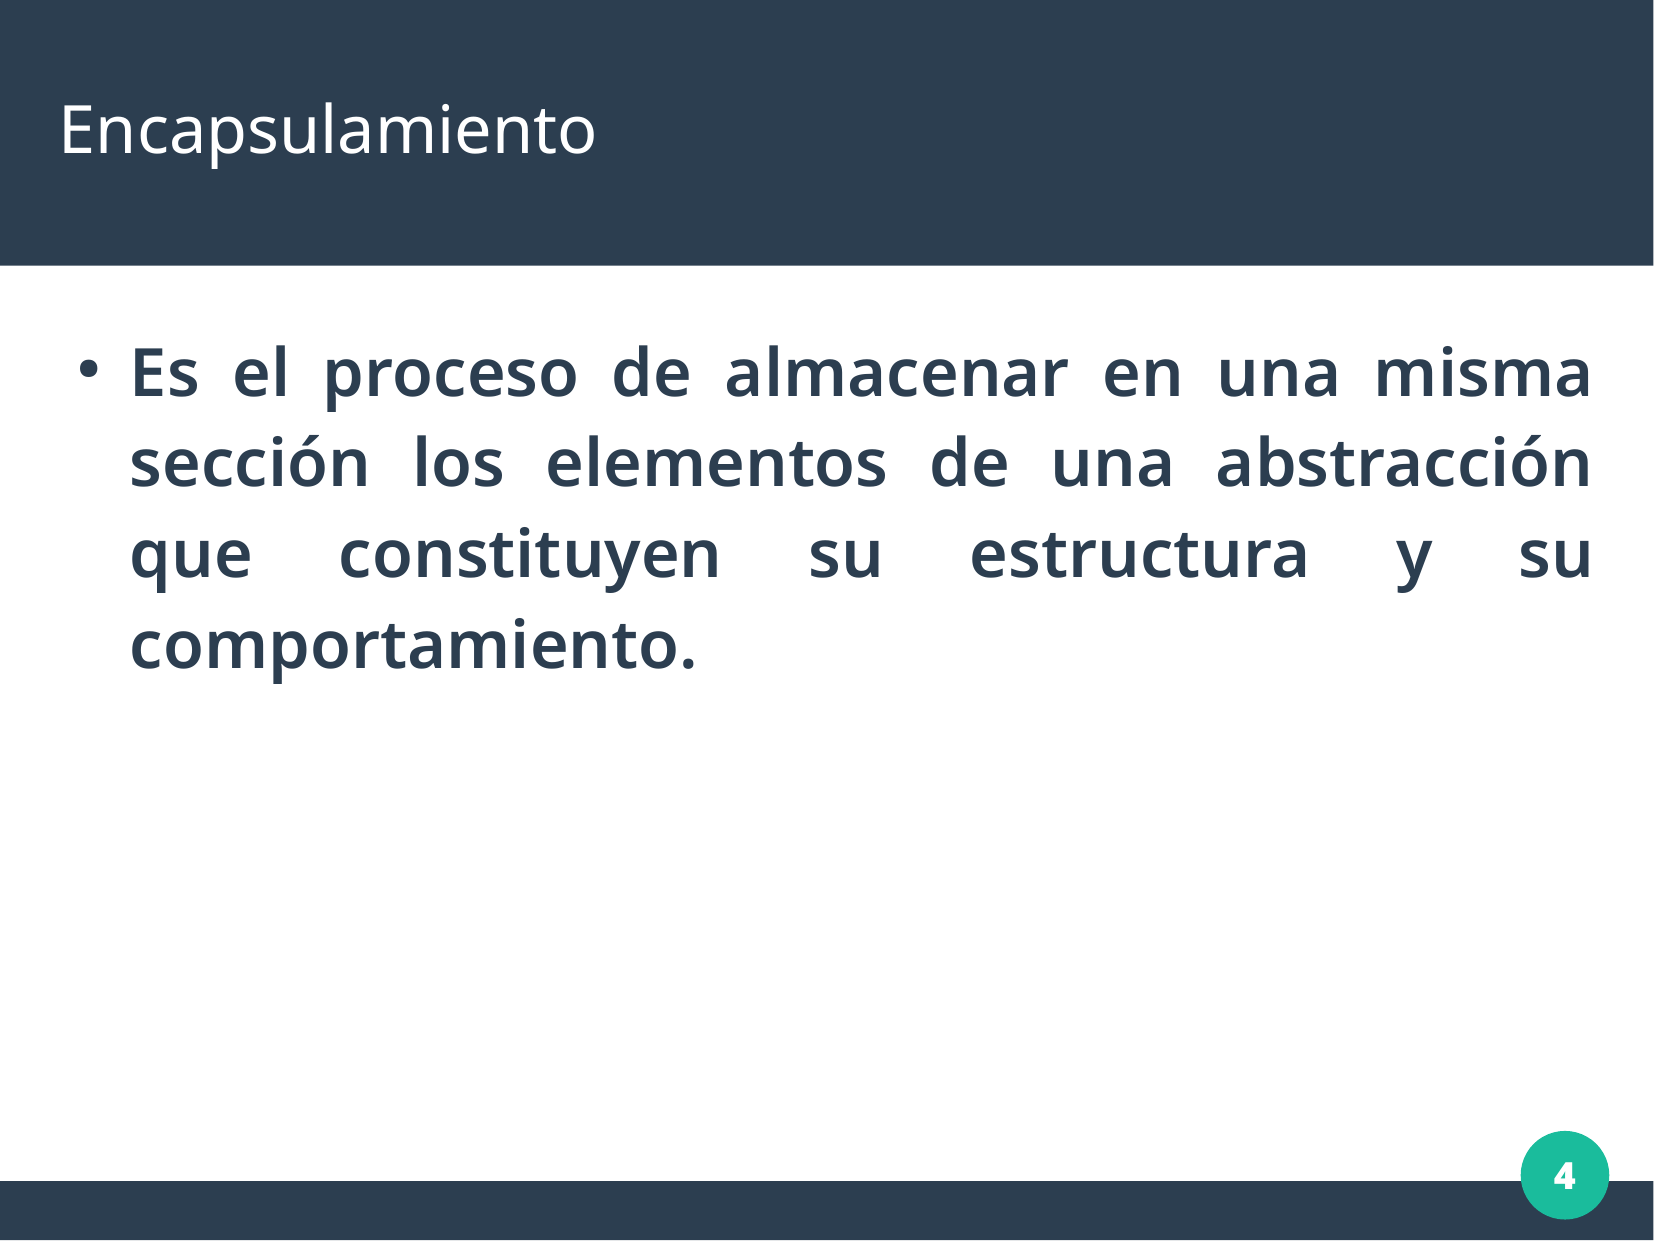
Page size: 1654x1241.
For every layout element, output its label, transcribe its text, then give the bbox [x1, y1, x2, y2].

title Encapsulamiento [59, 49, 1595, 207]
list Es el proceso de almacenar en una misma sección los elementos de una abstracción que constituyen su estructura y su comportamiento. [59, 324, 1595, 1152]
